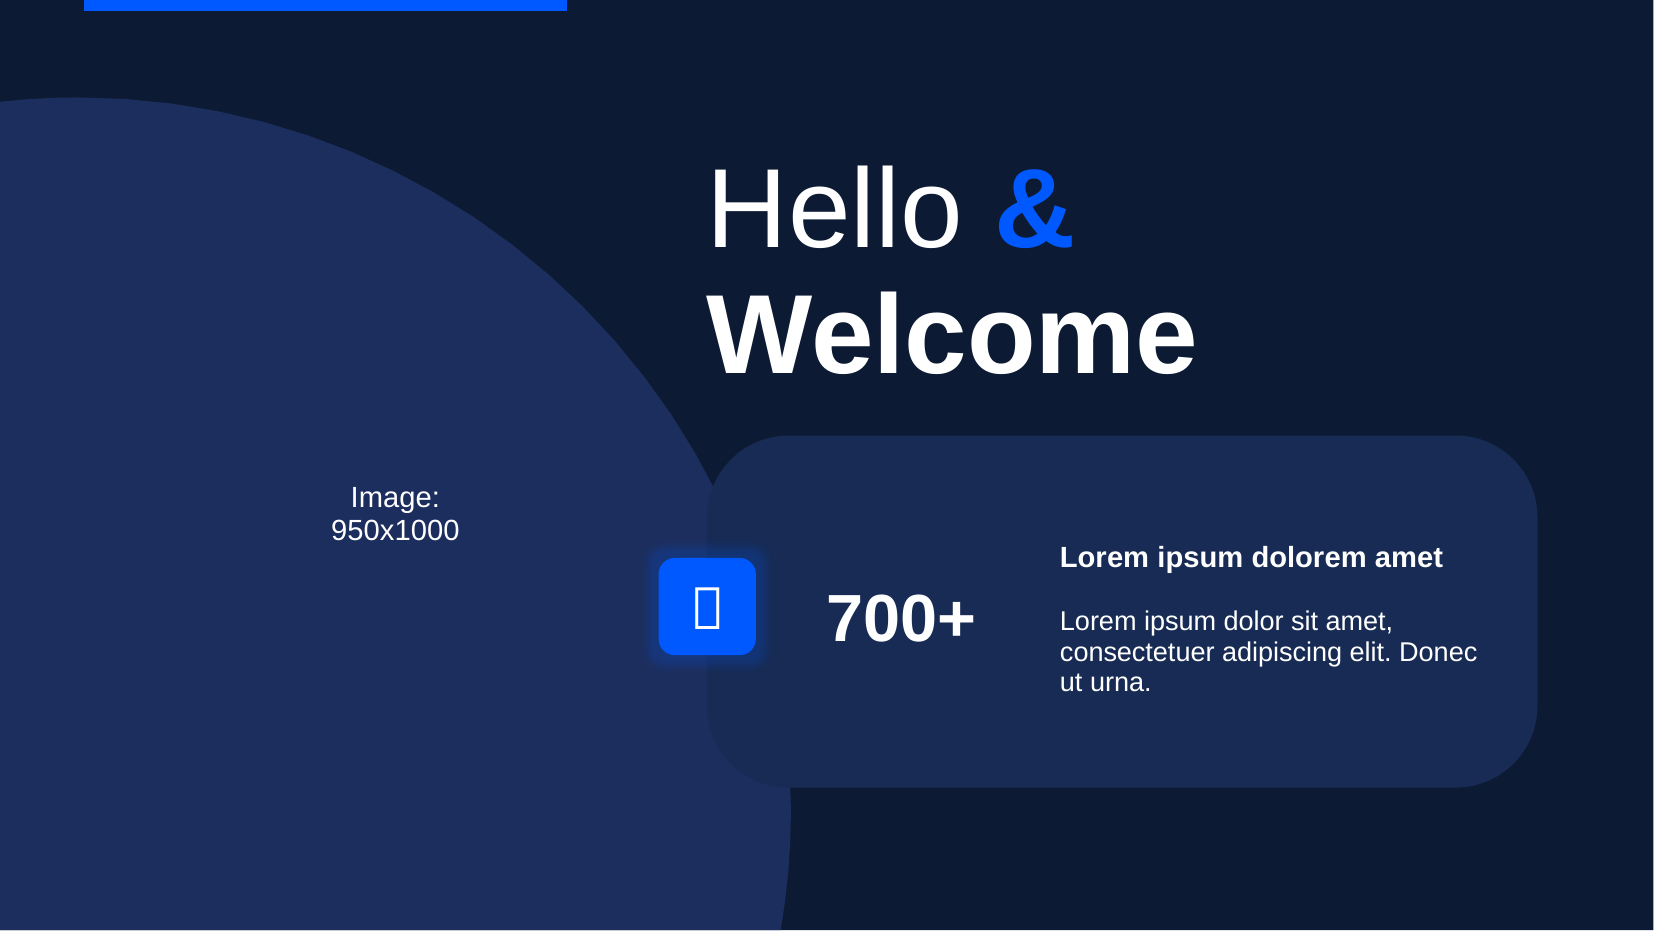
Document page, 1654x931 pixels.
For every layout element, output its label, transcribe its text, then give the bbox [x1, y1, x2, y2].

text_box Image: 950x1000 [0, 97, 791, 931]
title Hello & Welcome [706, 146, 1457, 409]
text_box Lorem ipsum dolorem amet Lorem ipsum dolor sit amet, consectetuer adipiscing elit. Donec ut urna. [1024, 487, 1501, 751]
text_box 700+ [790, 487, 1013, 751]
text_box  [658, 557, 756, 656]
text_box [706, 435, 1538, 788]
